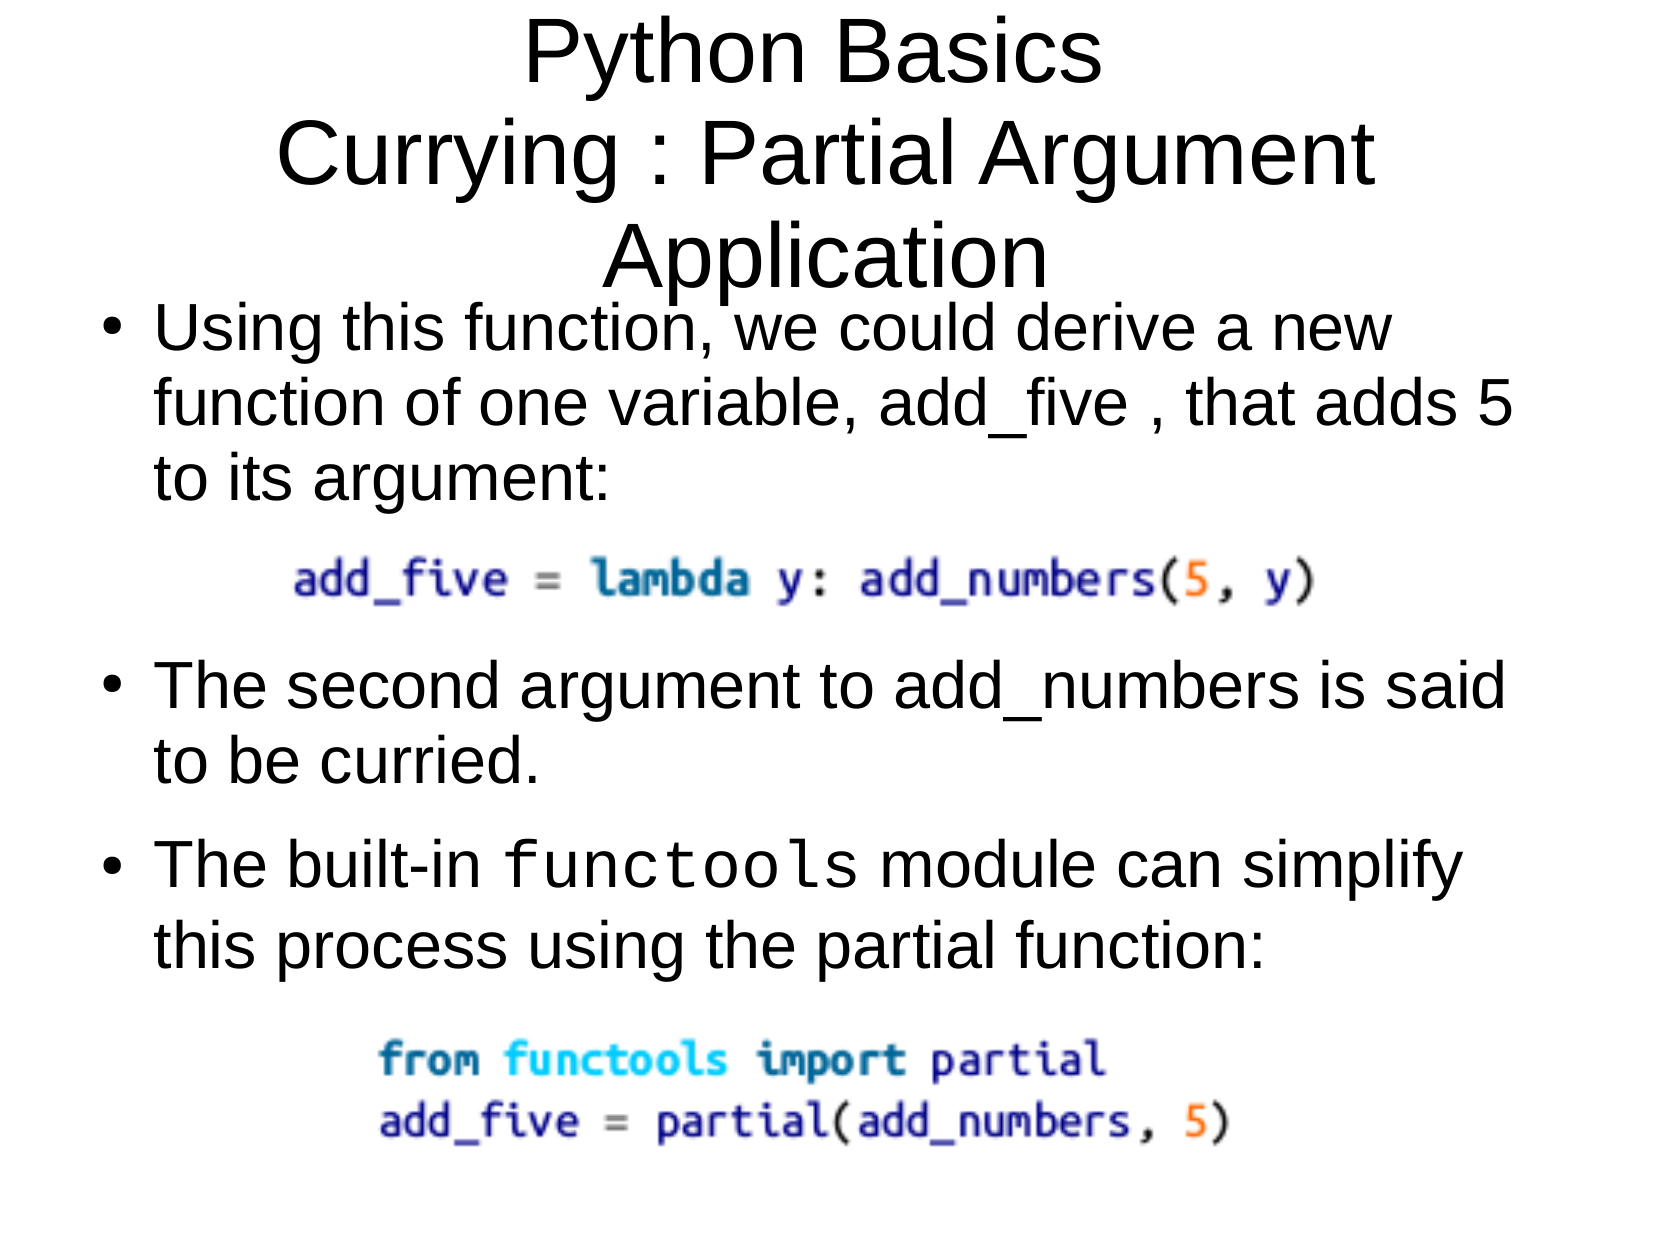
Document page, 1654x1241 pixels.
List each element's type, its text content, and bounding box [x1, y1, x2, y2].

title Python Basics Currying : Partial Argument Application [82, 0, 1571, 290]
picture [280, 547, 1377, 630]
picture [370, 1024, 1251, 1162]
list Using this function, we could derive a new function of one variable, add_five , that adds 5 to its argument: The second argument to add_numbers is said to be curried. The built-in functools module can simplify this process using the partial function: [82, 290, 1571, 1010]
